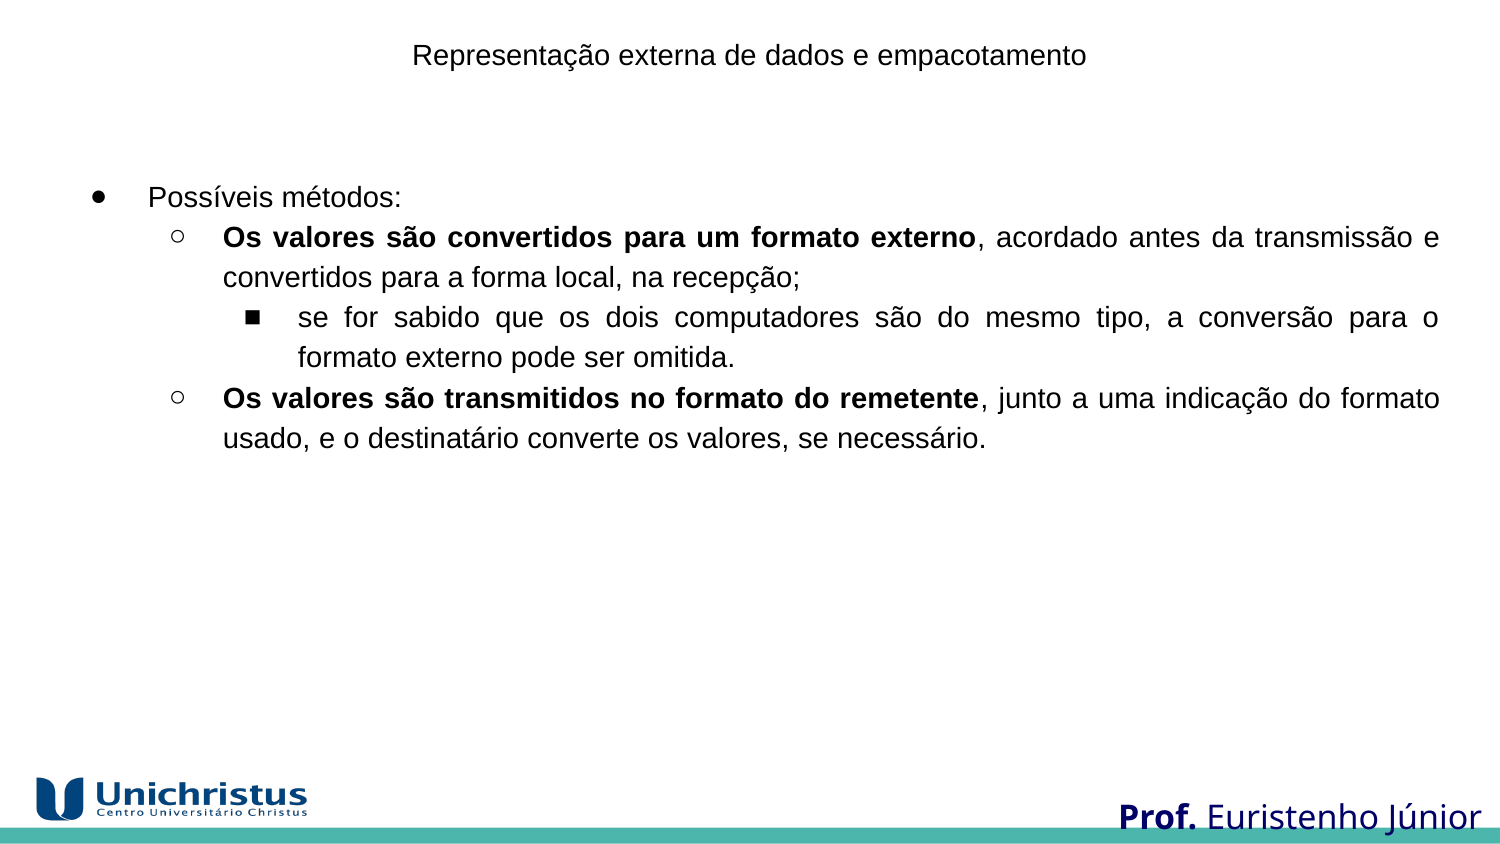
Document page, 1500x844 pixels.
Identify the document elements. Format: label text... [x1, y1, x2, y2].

title Representação externa de dados e empacotamento [51, 20, 1449, 137]
list Possíveis métodos: Os valores são convertidos para um formato externo, acordado antes da transmissão e convertidos para a forma local, na recepção; se for sabido que os dois computadores são do mesmo tipo, a conversão para o formato externo pode ser omitida. Os valores são transmitidos no formato do remetente, junto a uma indicação do formato usado, e o destinatário converte os valores, se necessário. [57, 157, 1456, 756]
picture [32, 775, 311, 822]
